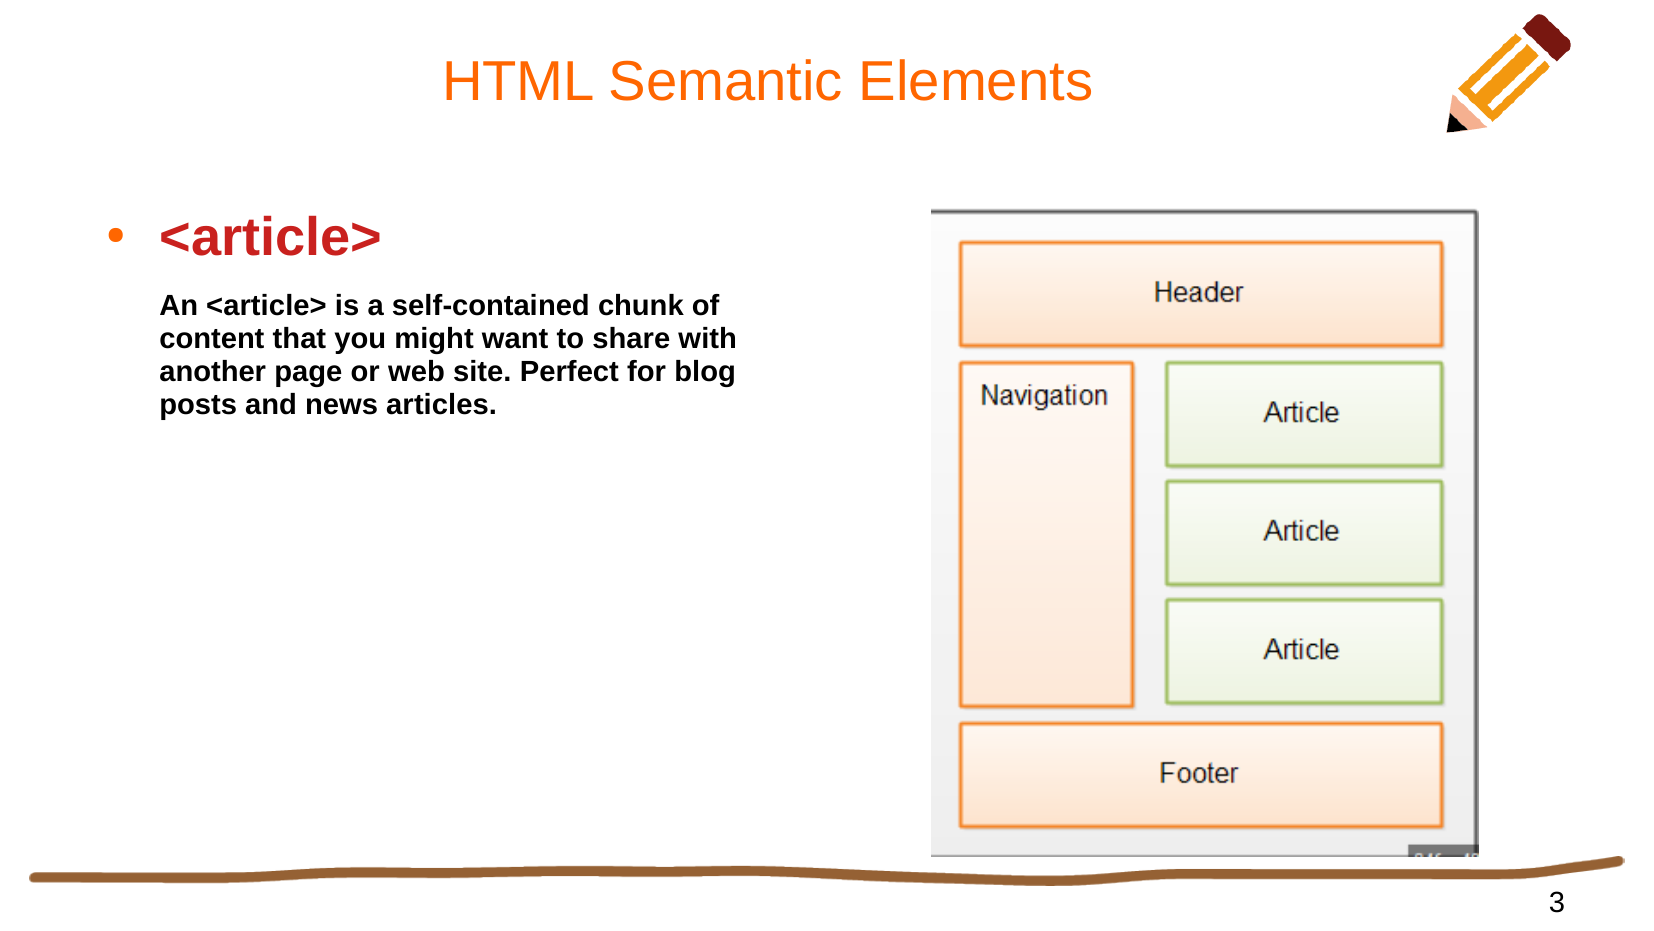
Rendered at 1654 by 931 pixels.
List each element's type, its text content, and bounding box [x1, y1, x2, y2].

list <article> An <article> is a self-contained chunk of content that you might want to share with another page or web site. Perfect for blog posts and news articles. [88, 206, 809, 857]
picture [1446, 14, 1571, 133]
title HTML Semantic Elements [88, 29, 1447, 133]
picture [29, 206, 1625, 886]
